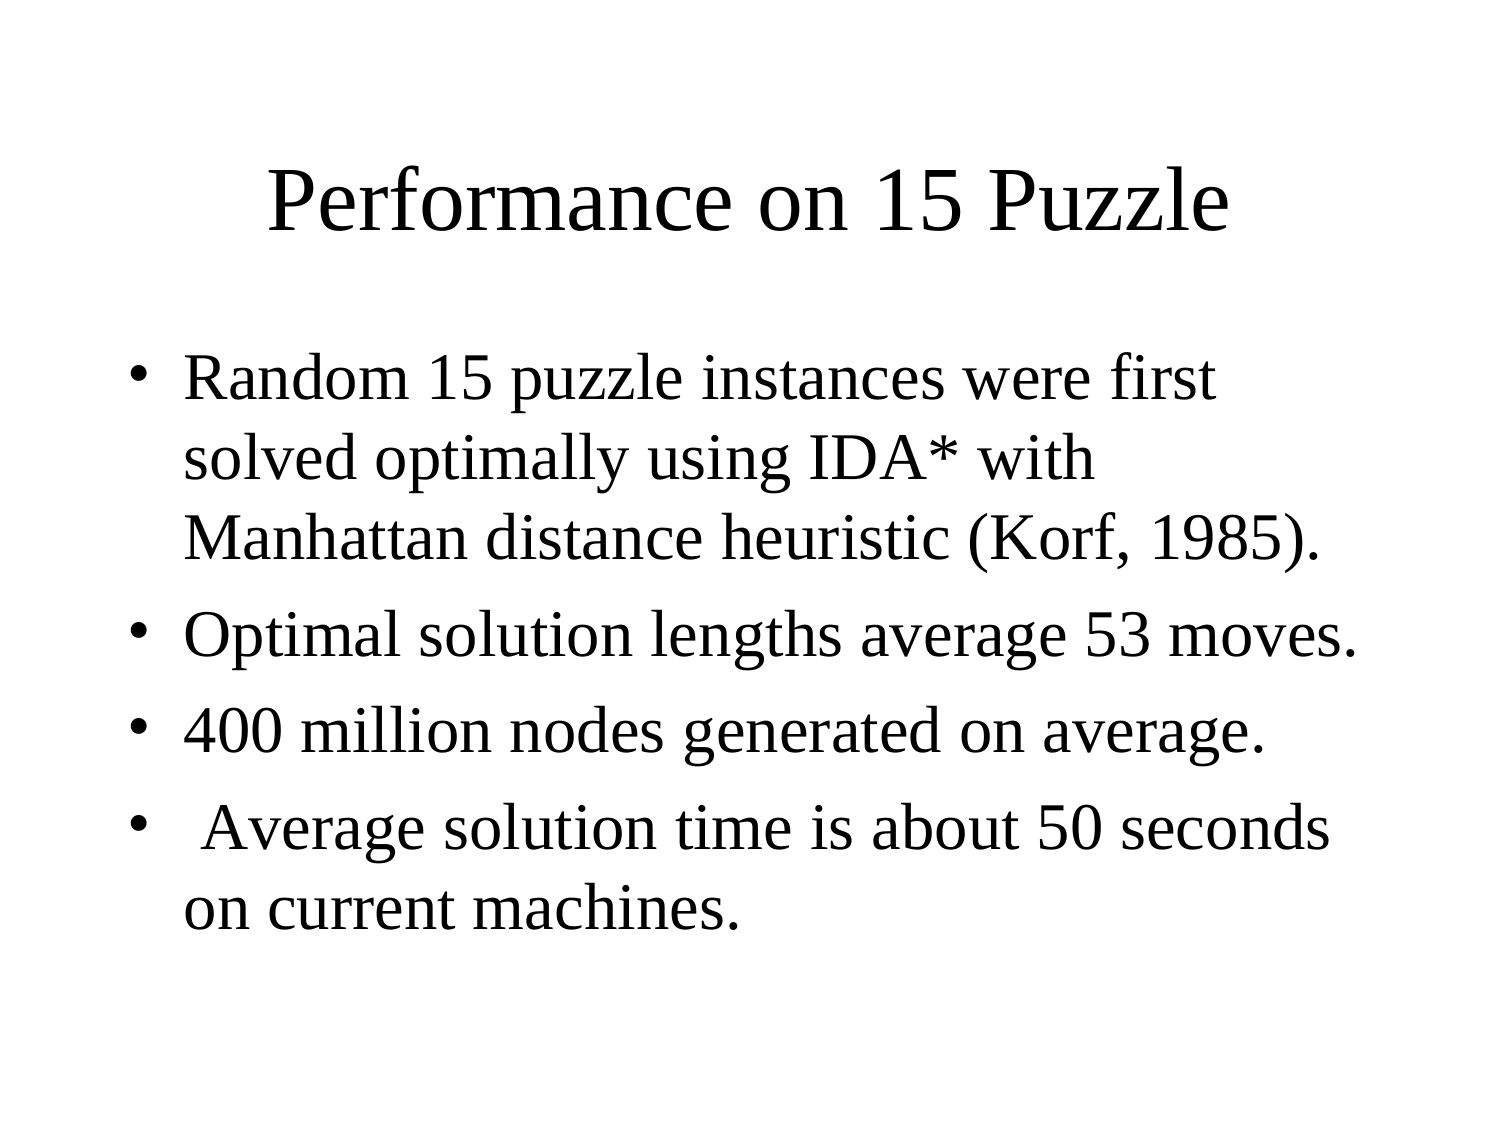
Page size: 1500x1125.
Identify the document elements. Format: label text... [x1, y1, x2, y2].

title Performance on 15 Puzzle [112, 99, 1388, 288]
list Random 15 puzzle instances were first solved optimally using IDA* with Manhattan distance heuristic (Korf, 1985). Optimal solution lengths average 53 moves. 400 million nodes generated on average. Average solution time is about 50 seconds on current machines. [112, 324, 1388, 1000]
